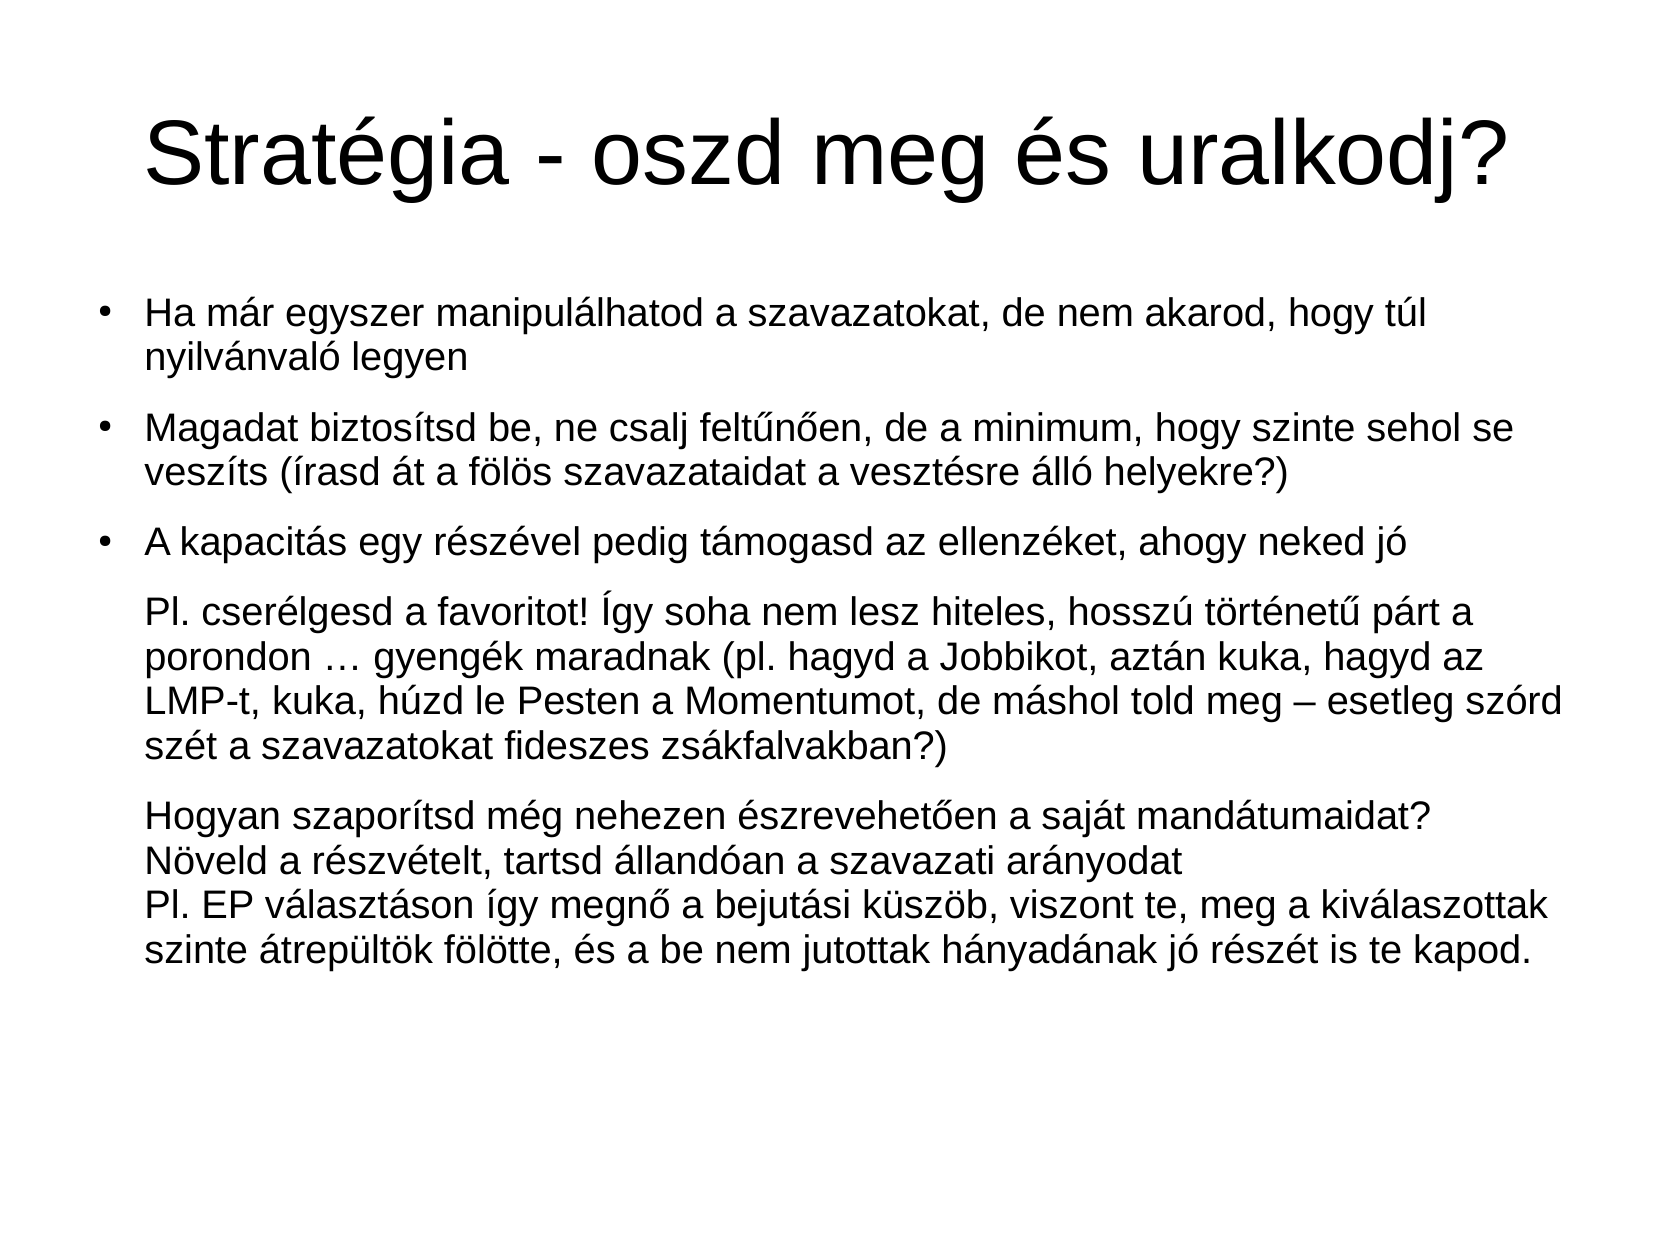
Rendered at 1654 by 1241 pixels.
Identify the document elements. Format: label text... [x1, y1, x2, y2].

list Ha már egyszer manipulálhatod a szavazatokat, de nem akarod, hogy túl nyilvánvaló legyen Magadat biztosítsd be, ne csalj feltűnően, de a minimum, hogy szinte sehol se veszíts (írasd át a fölös szavazataidat a vesztésre álló helyekre?) A kapacitás egy részével pedig támogasd az ellenzéket, ahogy neked jó Pl. cserélgesd a favoritot! Így soha nem lesz hiteles, hosszú történetű párt a porondon … gyengék maradnak (pl. hagyd a Jobbikot, aztán kuka, hagyd az LMP-t, kuka, húzd le Pesten a Momentumot, de máshol told meg – esetleg szórd szét a szavazatokat fideszes zsákfalvakban?) Hogyan szaporítsd még nehezen észrevehetően a saját mandátumaidat? Növeld a részvételt, tartsd állandóan a szavazati arányodat Pl. EP választáson így megnő a bejutási küszöb, viszont te, meg a kiválaszottak szinte átrepültök fölötte, és a be nem jutottak hányadának jó részét is te kapod. [82, 290, 1571, 1010]
title Stratégia - oszd meg és uralkodj? [82, 49, 1571, 257]
